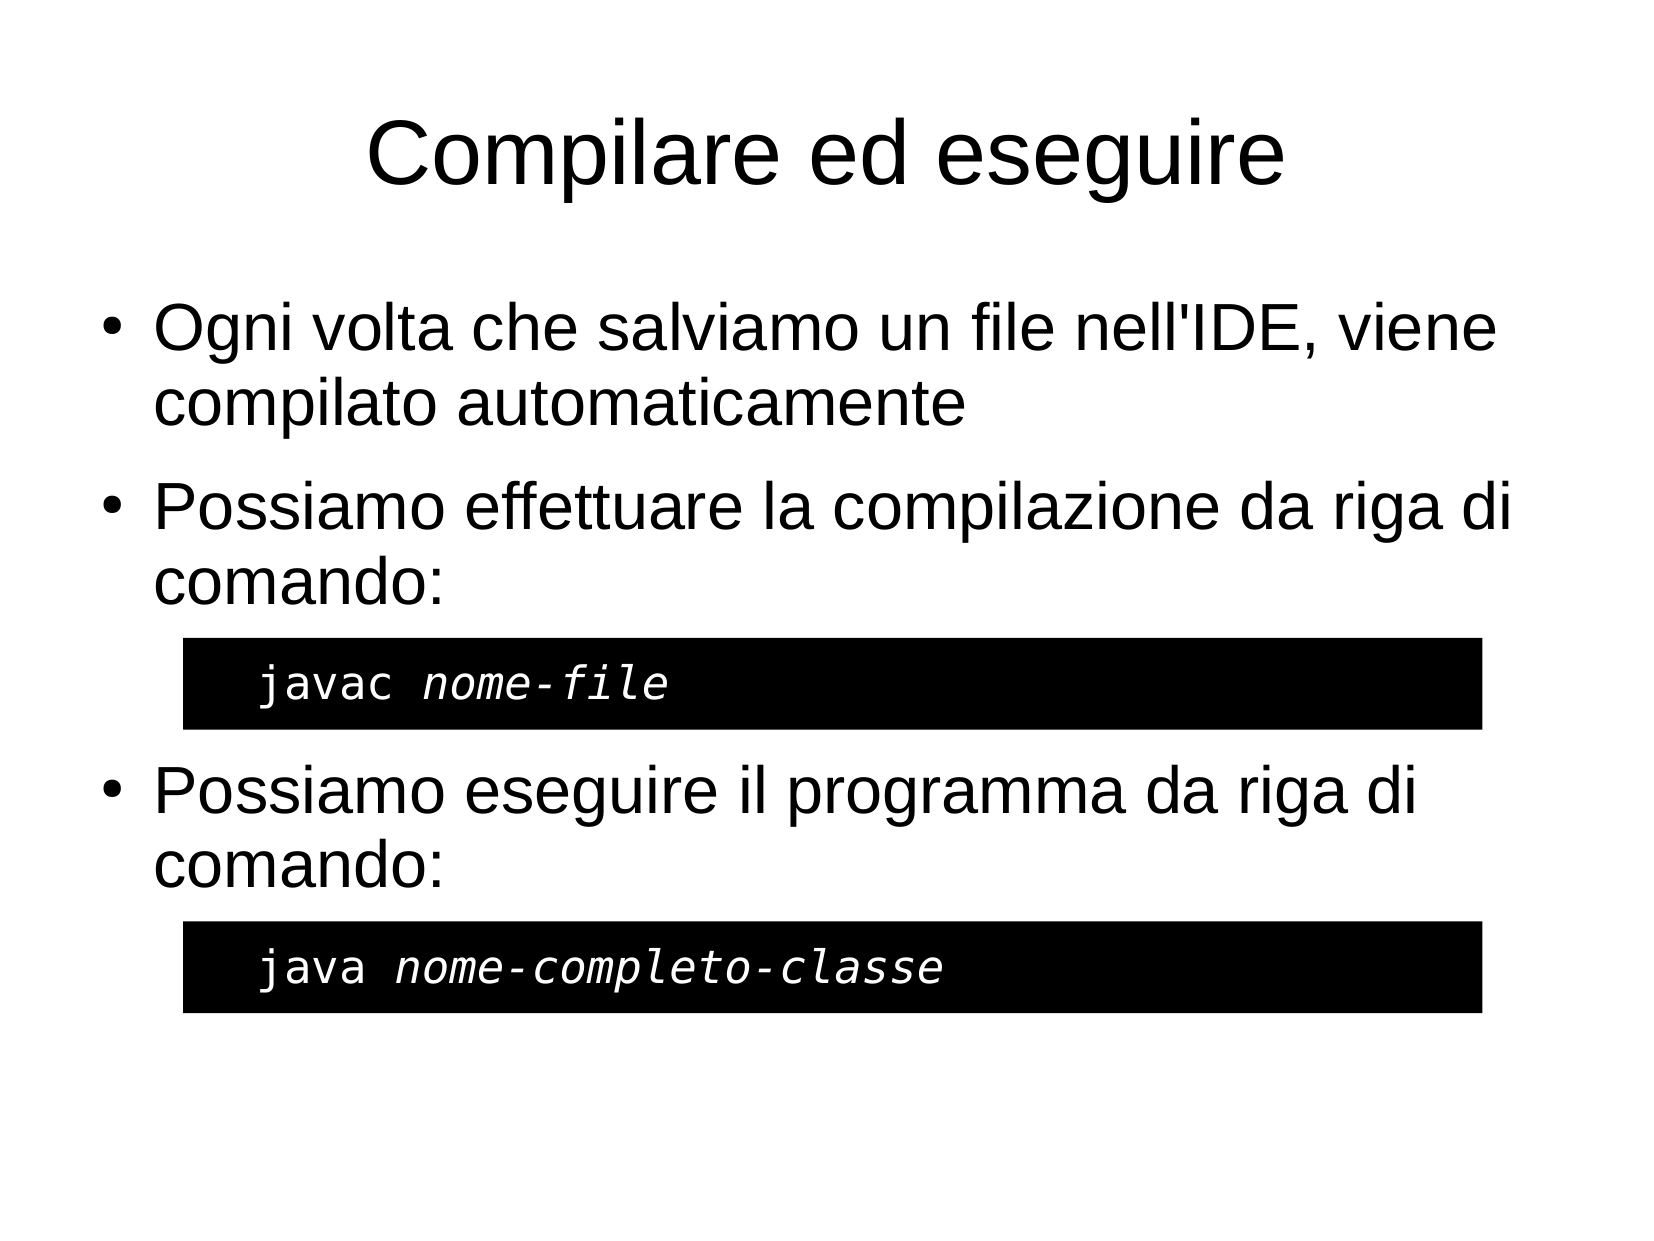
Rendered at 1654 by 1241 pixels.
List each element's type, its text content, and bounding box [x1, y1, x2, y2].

title Compilare ed eseguire [82, 49, 1571, 257]
text_box java nome-completo-classe [183, 921, 1483, 1014]
list Ogni volta che salviamo un file nell'IDE, viene compilato automaticamente Possiamo effettuare la compilazione da riga di comando: Possiamo eseguire il programma da riga di comando: [82, 290, 1571, 1010]
text_box javac nome-file [183, 637, 1483, 730]
